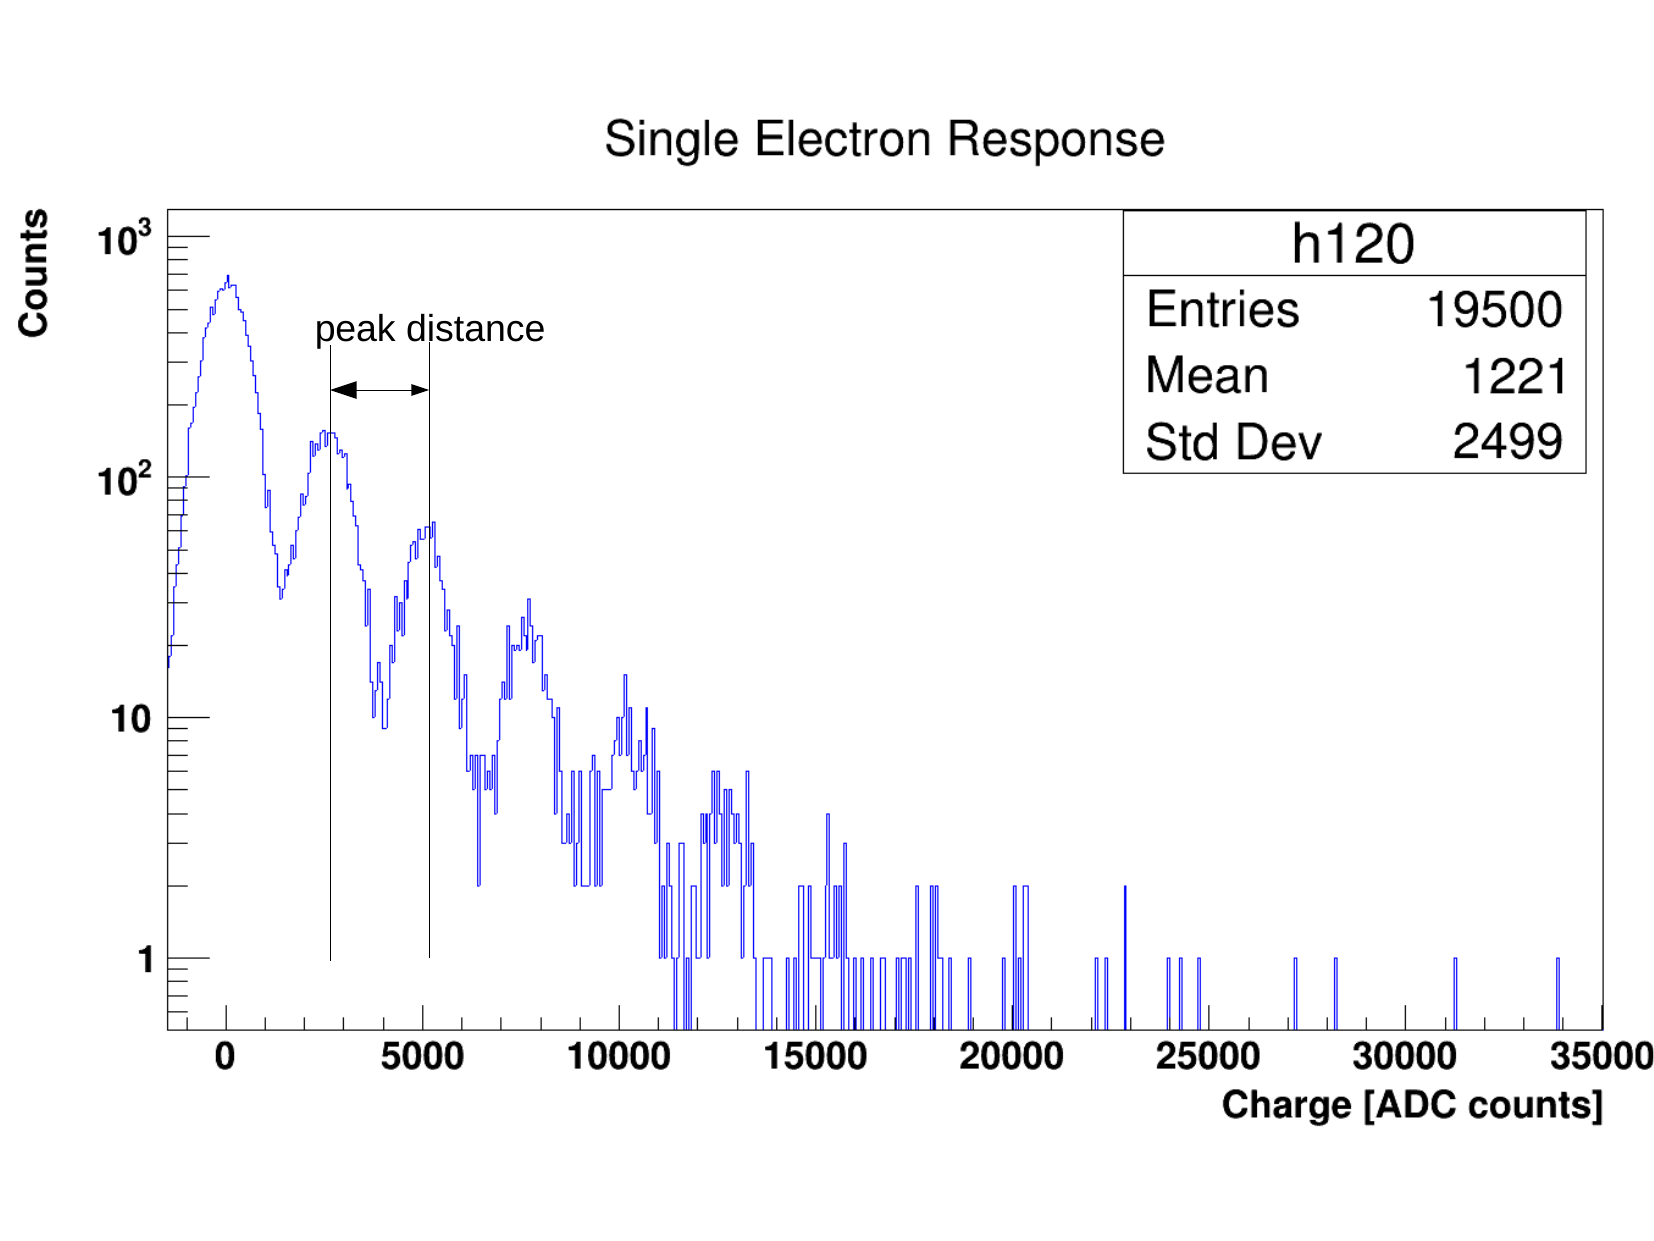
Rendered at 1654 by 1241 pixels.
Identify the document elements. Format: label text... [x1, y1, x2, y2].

text_box peak distance [300, 300, 691, 441]
picture [6, 115, 1654, 1131]
